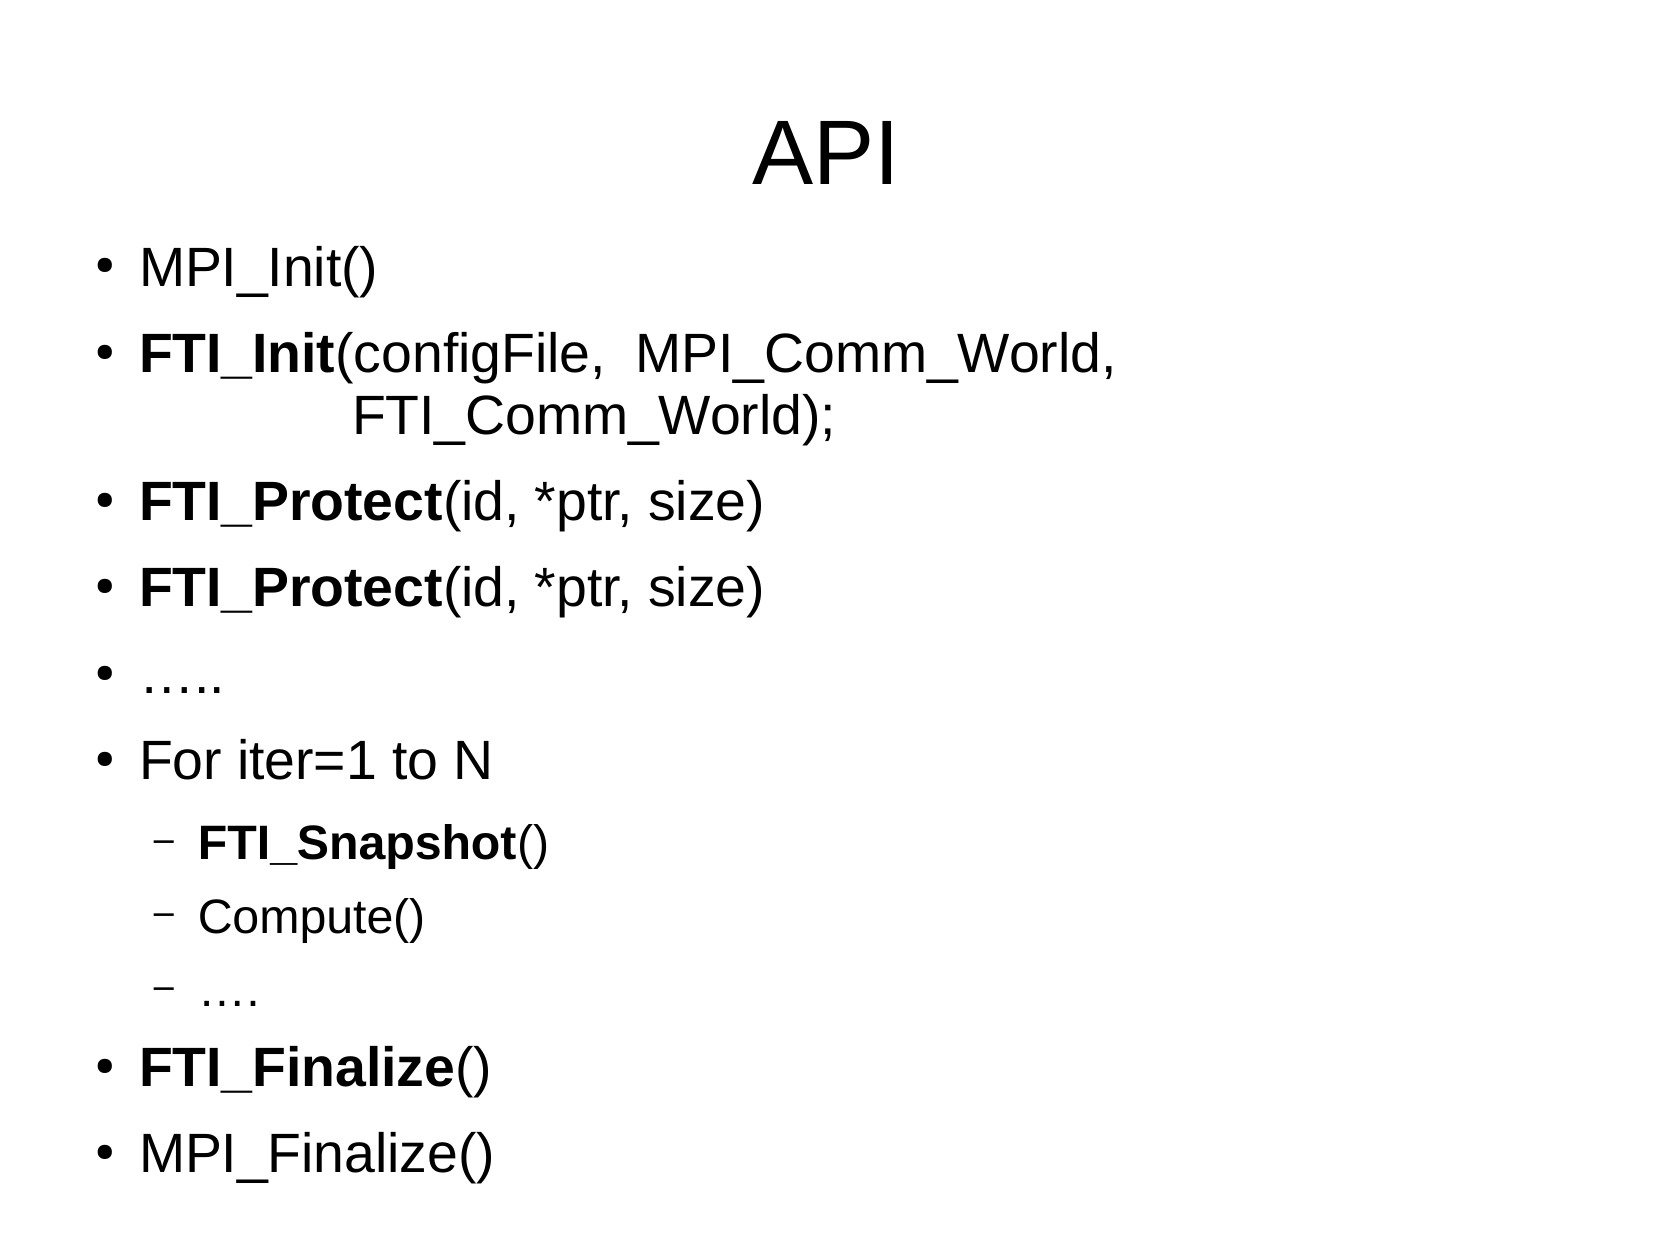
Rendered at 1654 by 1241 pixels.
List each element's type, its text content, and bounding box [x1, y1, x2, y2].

title API [82, 49, 1571, 257]
list MPI_Init() FTI_Init(configFile, MPI_Comm_World, FTI_Comm_World); FTI_Protect(id, *ptr, size) FTI_Protect(id, *ptr, size) ….. For iter=1 to N FTI_Snapshot() Compute() …. FTI_Finalize() MPI_Finalize() [80, 236, 1536, 1193]
